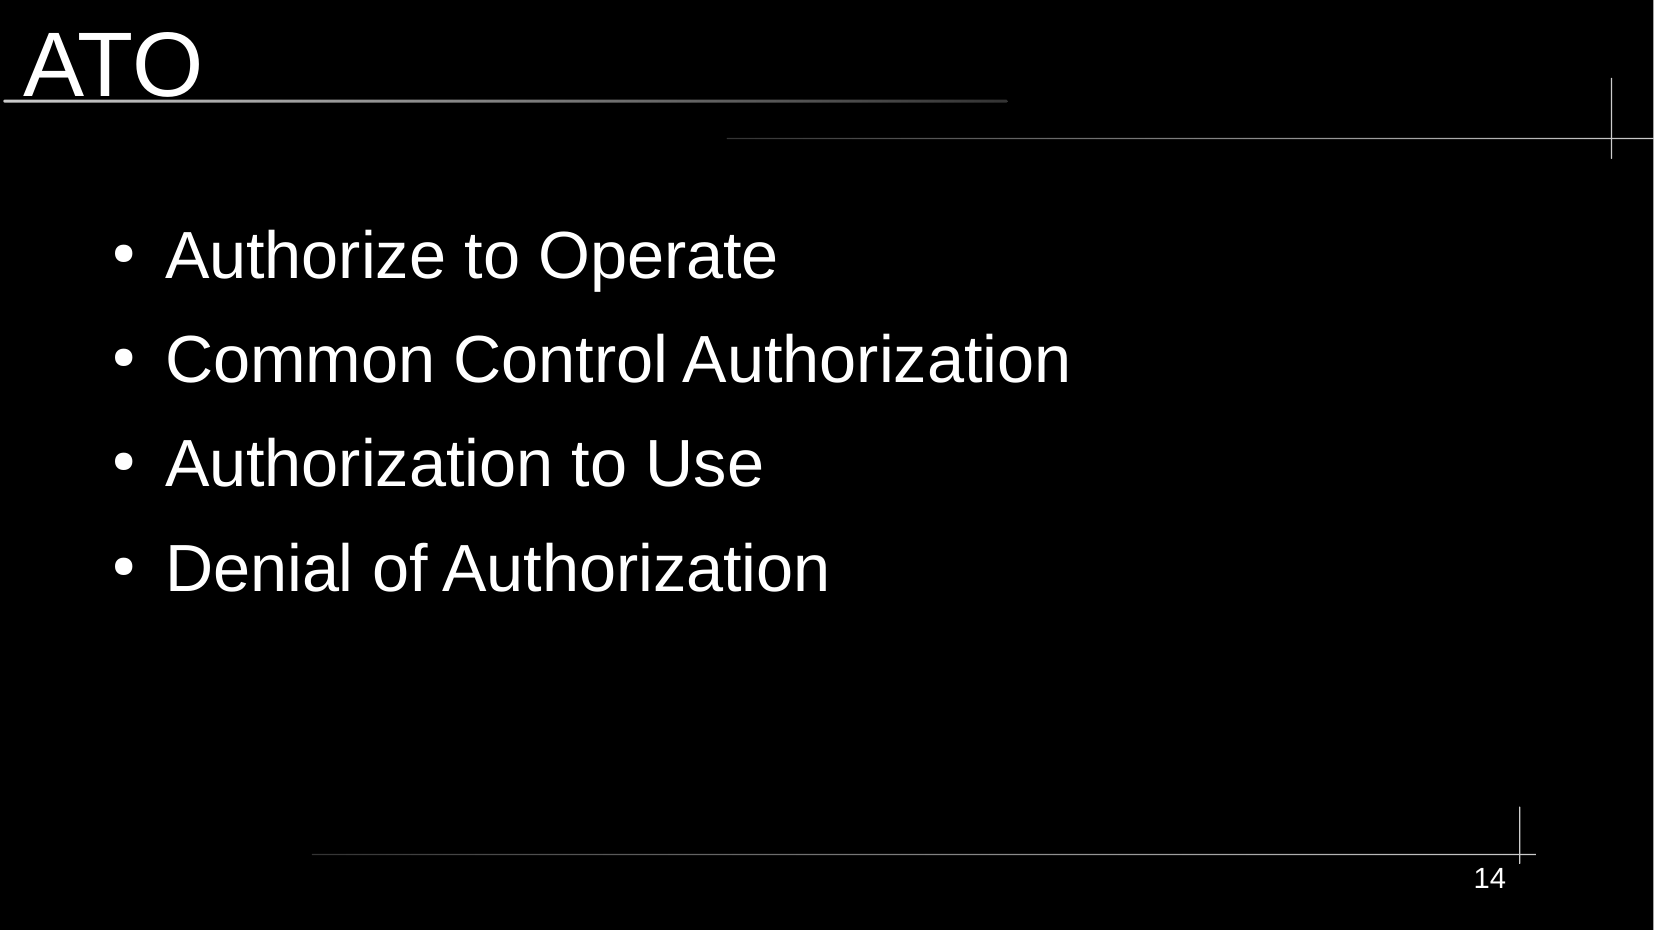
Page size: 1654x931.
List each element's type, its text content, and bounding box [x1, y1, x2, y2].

title ATO [23, 11, 1589, 119]
list Authorize to Operate Common Control Authorization Authorization to Use Denial of Authorization [94, 217, 1583, 921]
